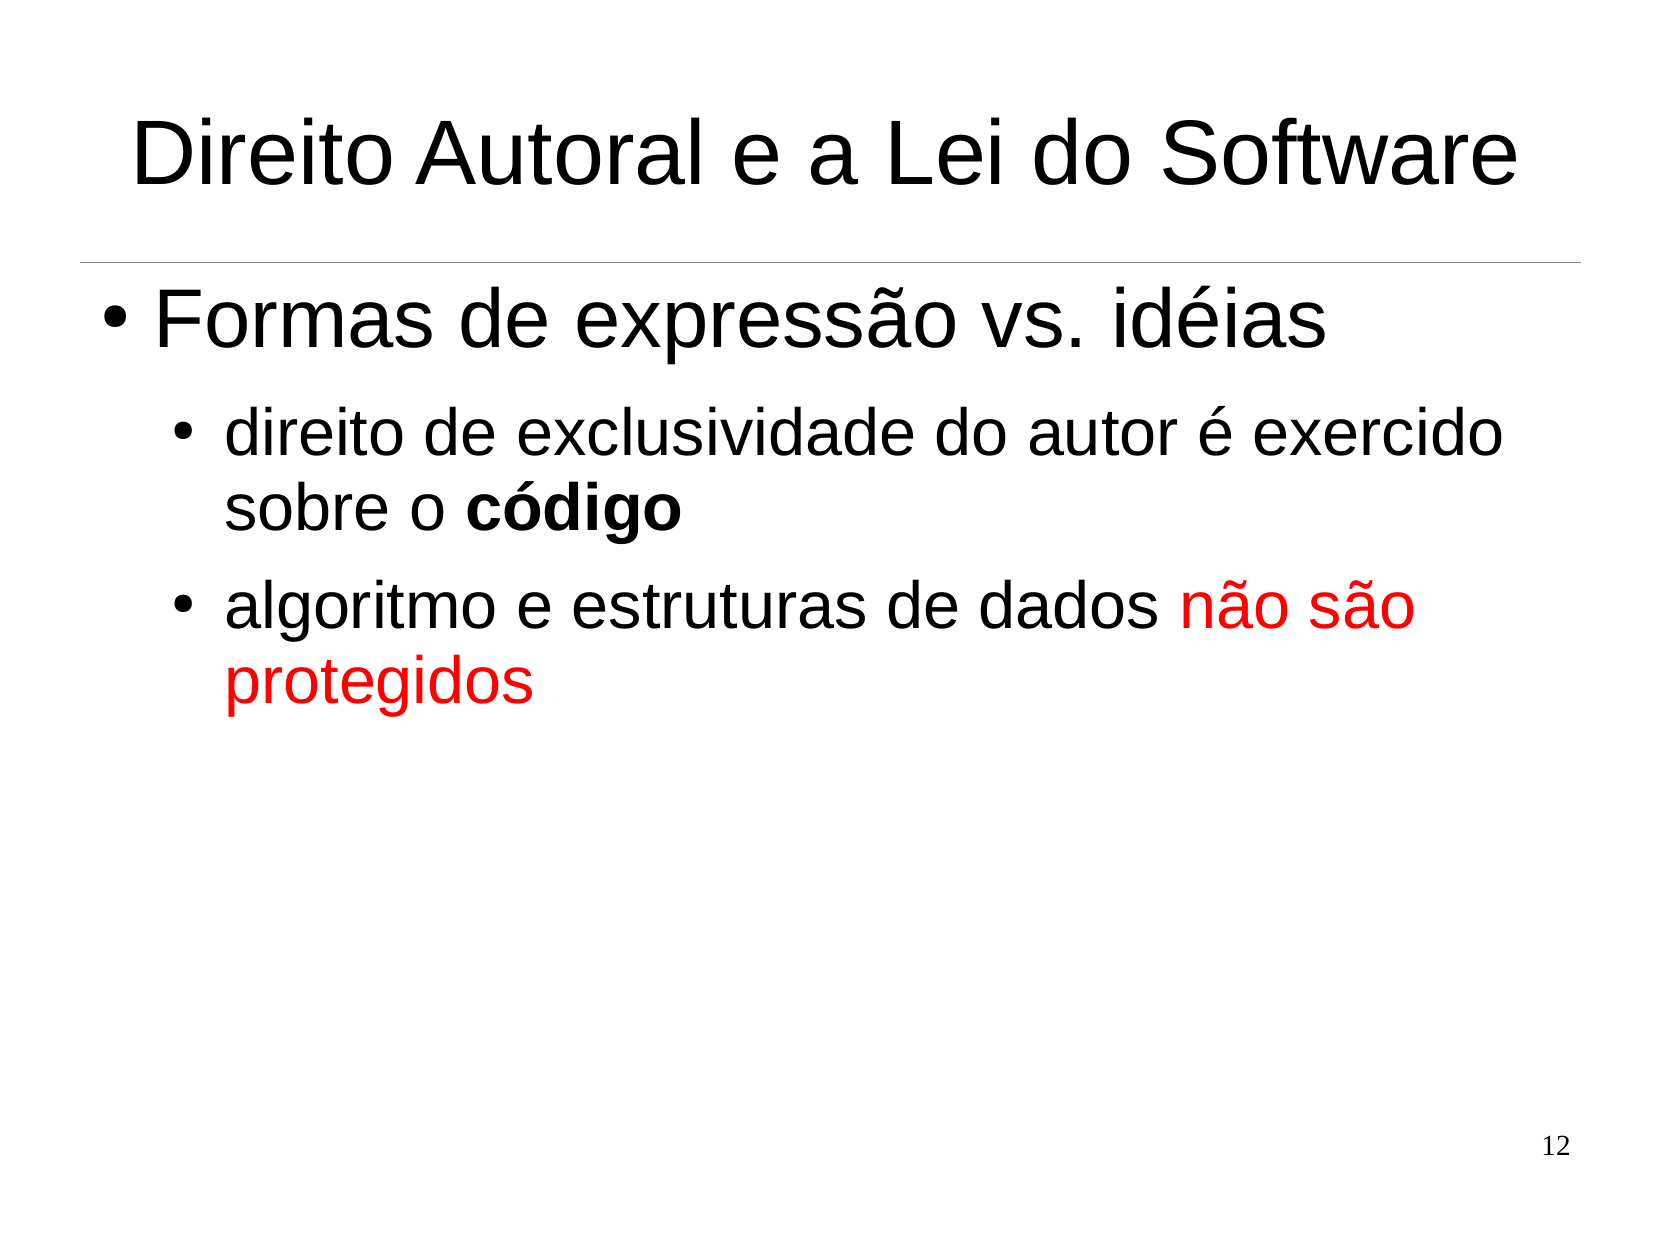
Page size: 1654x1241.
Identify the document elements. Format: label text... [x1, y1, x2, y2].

title Direito Autoral e a Lei do Software [82, 56, 1571, 250]
list Formas de expressão vs. idéias direito de exclusividade do autor é exercido sobre o código algoritmo e estruturas de dados não são protegidos [82, 272, 1571, 1018]
